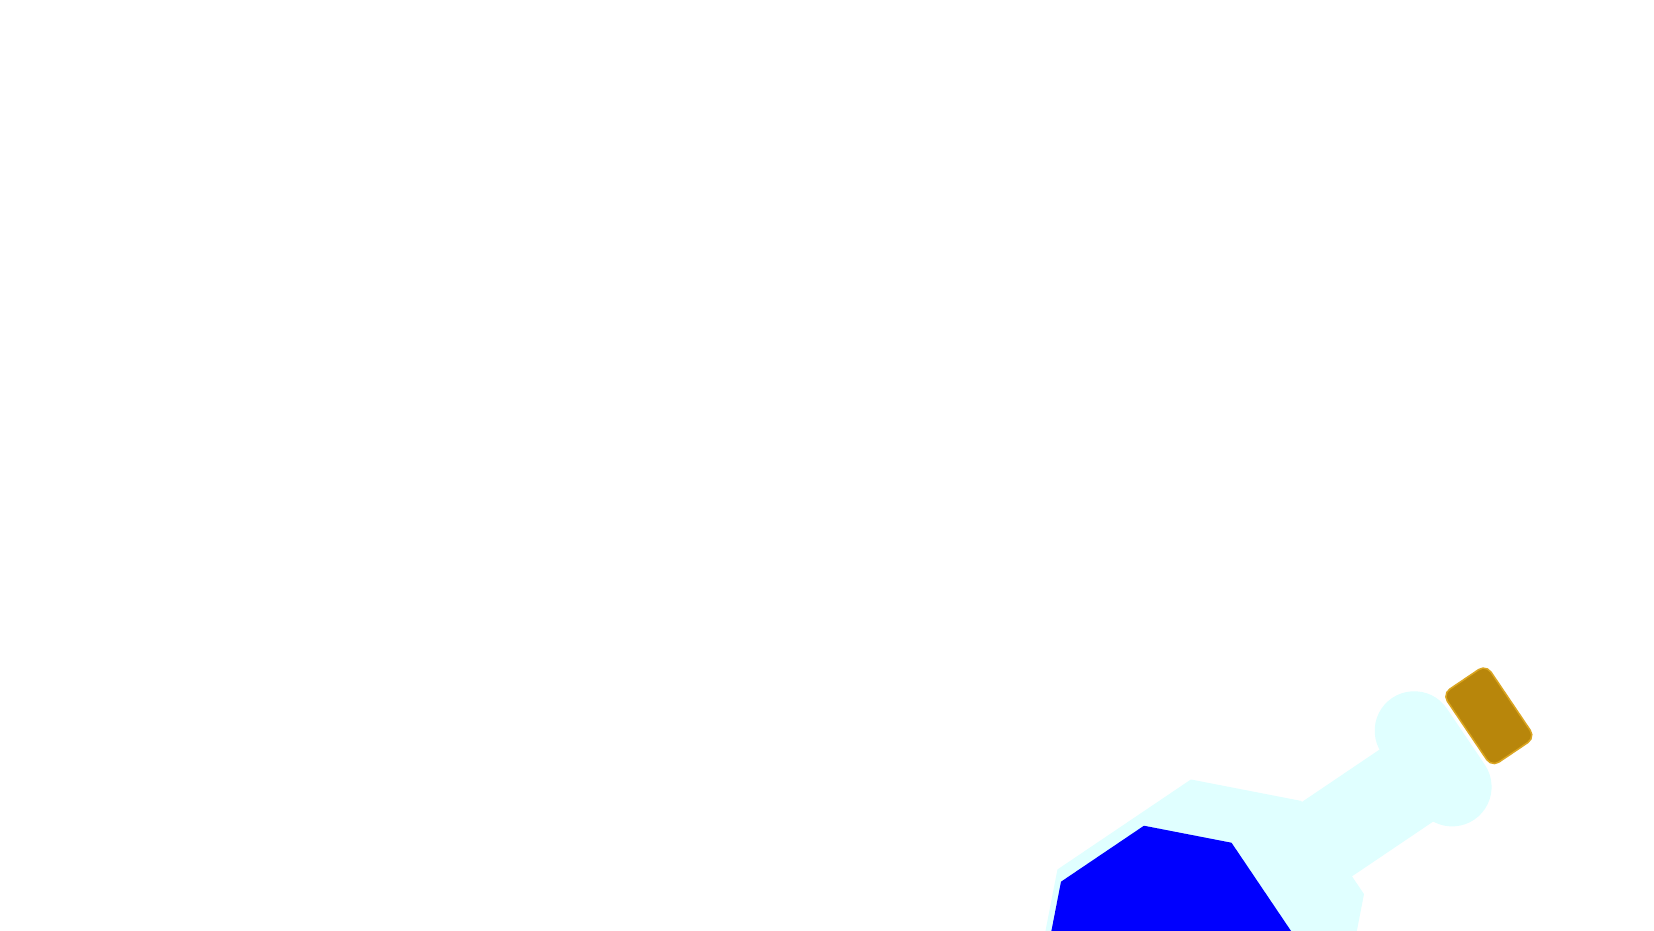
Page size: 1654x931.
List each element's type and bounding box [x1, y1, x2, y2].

text_box [1445, 668, 1532, 764]
text_box [1046, 692, 1491, 931]
